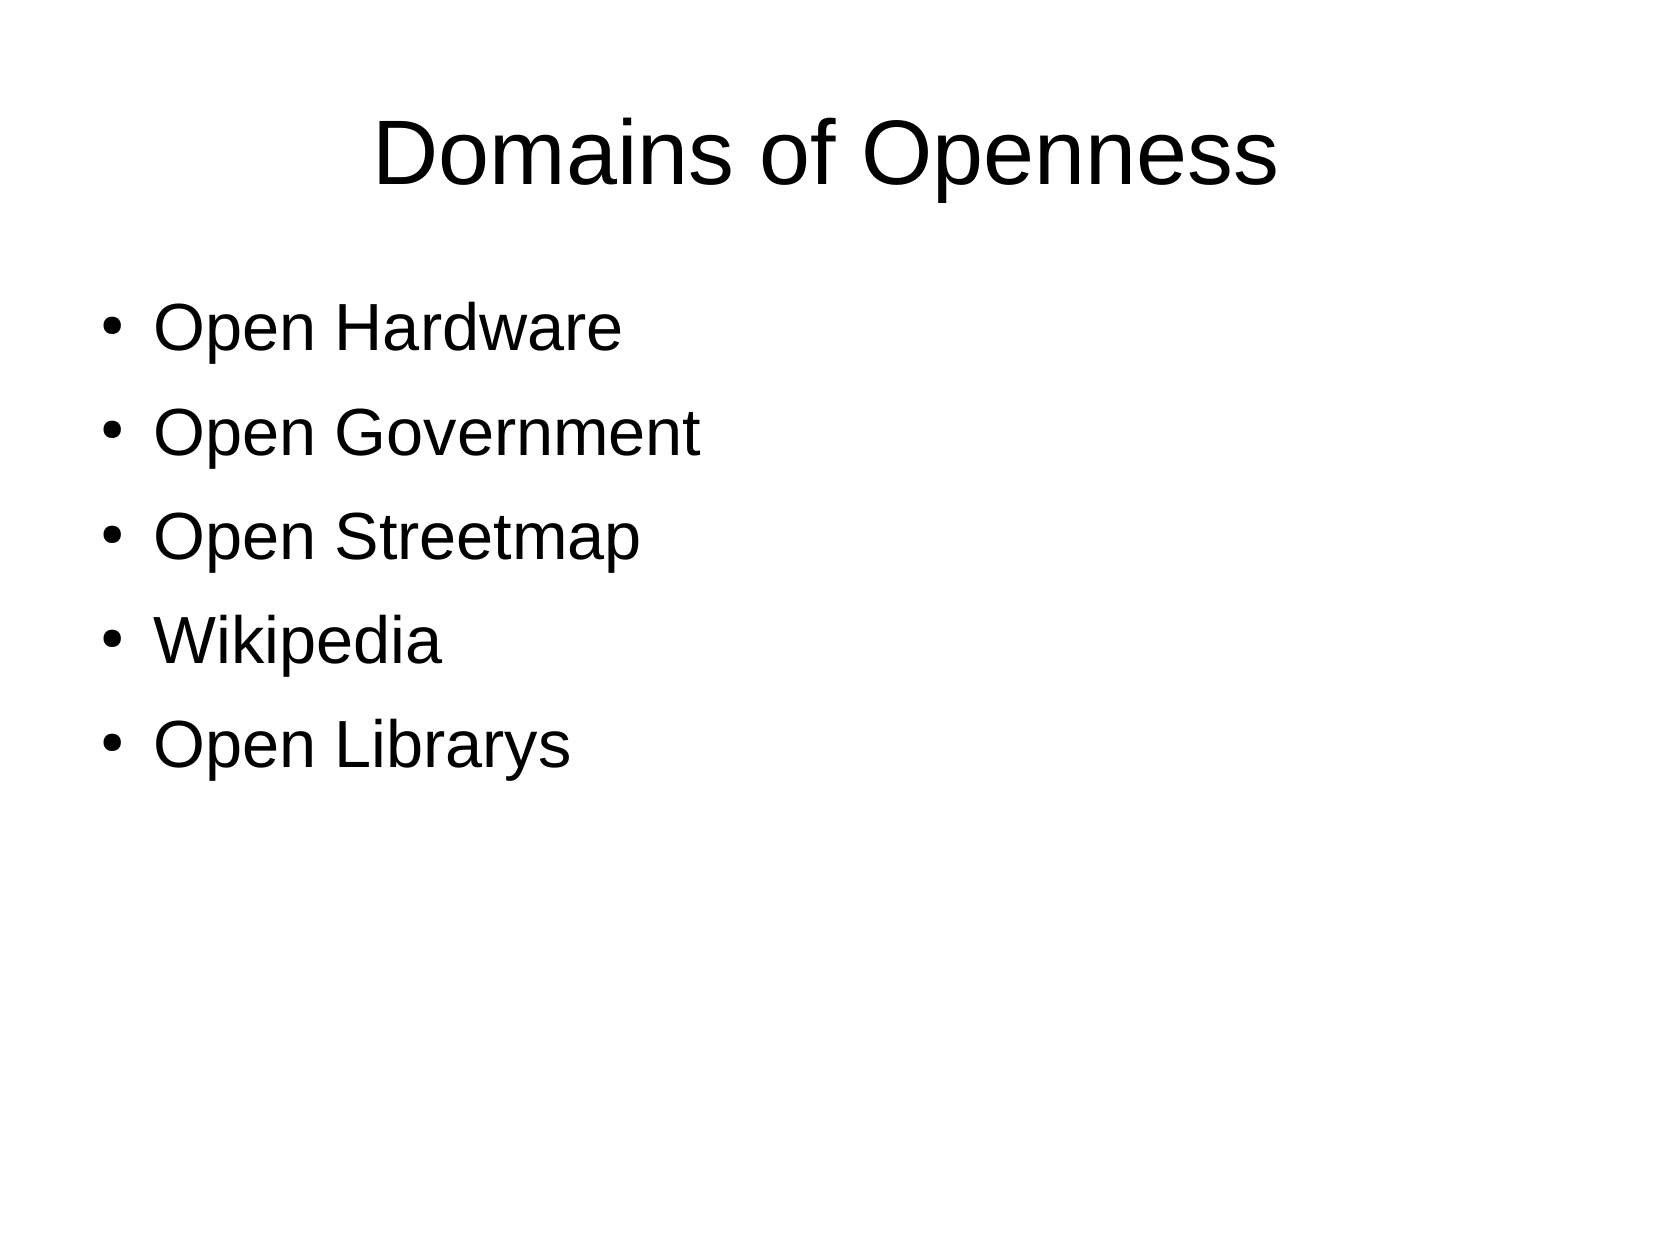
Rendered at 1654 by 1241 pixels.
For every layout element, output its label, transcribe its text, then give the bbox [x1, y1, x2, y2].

title Domains of Openness [82, 49, 1571, 257]
list Open Hardware Open Government Open Streetmap Wikipedia Open Librarys [82, 290, 1571, 1010]
